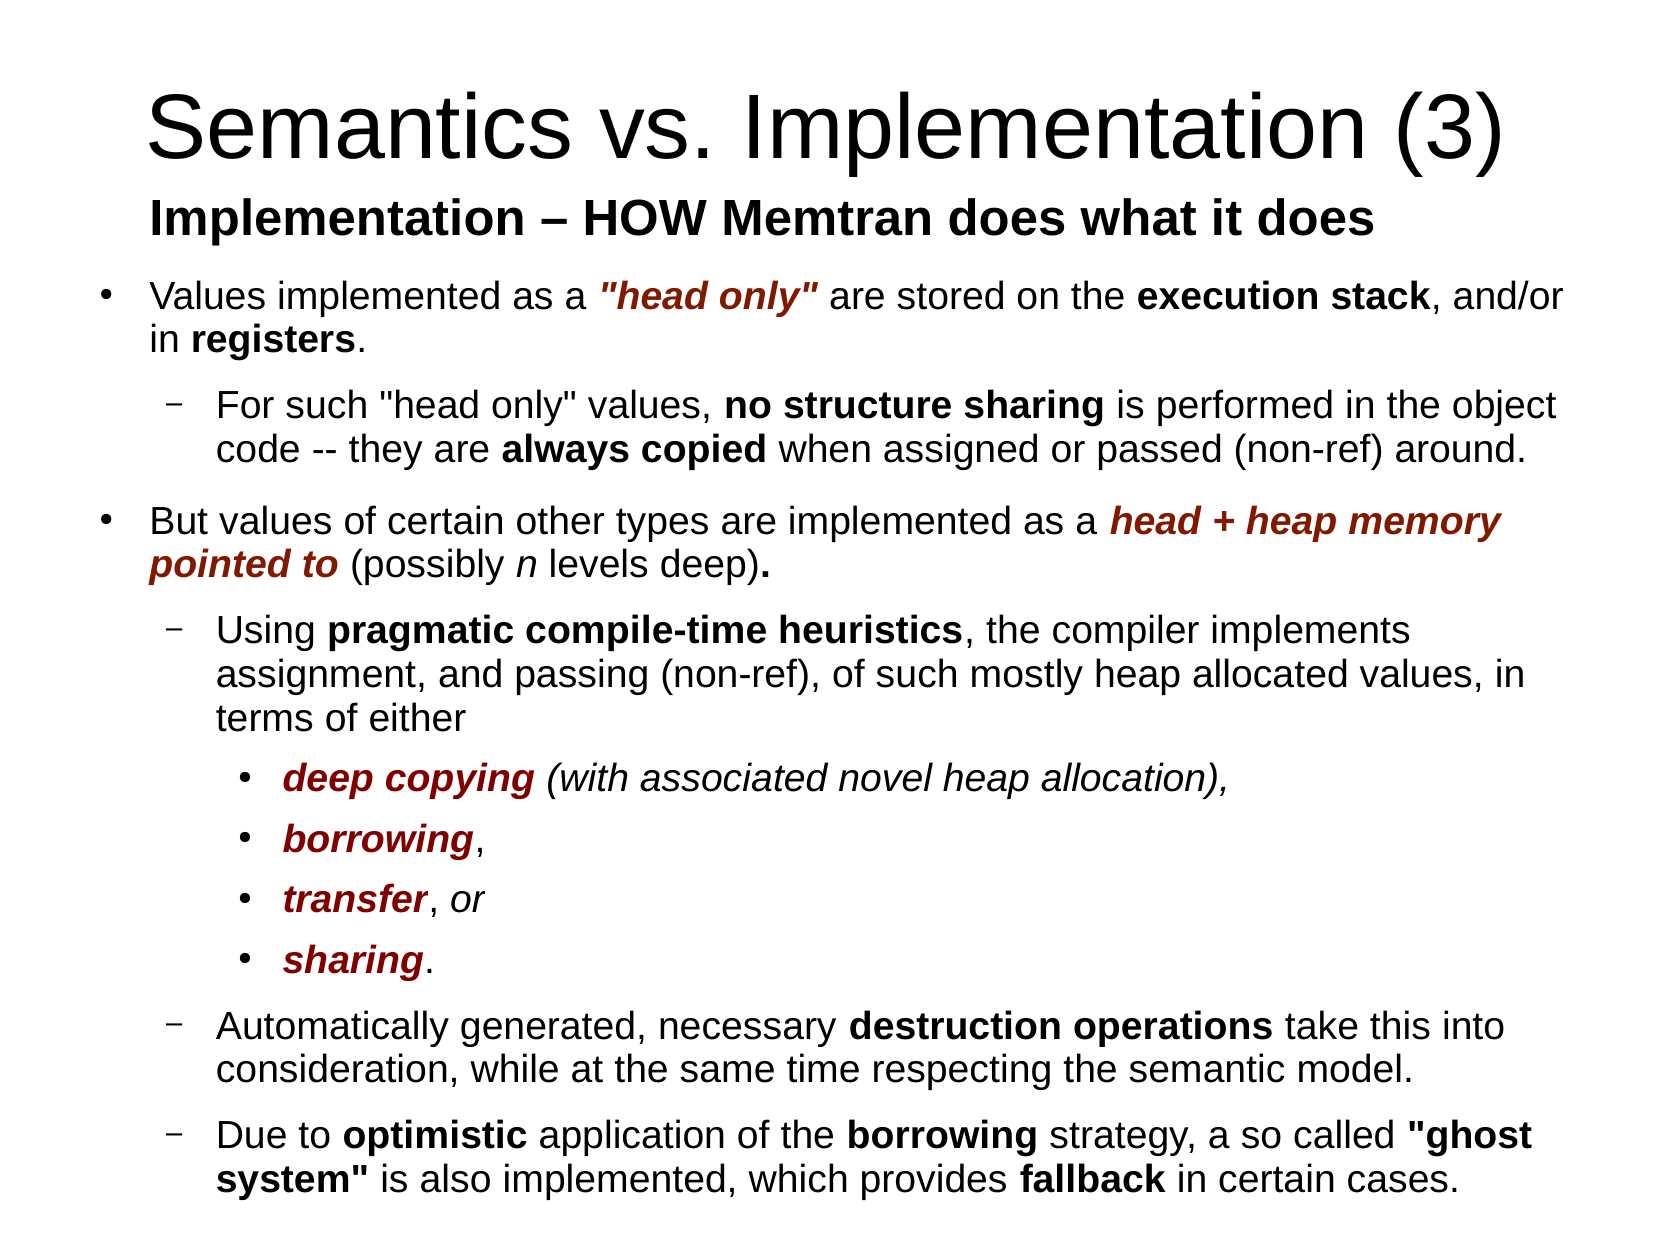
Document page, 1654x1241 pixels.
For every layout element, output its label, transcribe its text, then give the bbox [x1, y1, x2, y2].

list Implementation – HOW Memtran does what it does Values implemented as a "head only" are stored on the execution stack, and/or in registers. For such "head only" values, no structure sharing is performed in the object code -- they are always copied when assigned or passed (non-ref) around. But values of certain other types are implemented as a head + heap memory pointed to (possibly n levels deep). Using pragmatic compile-time heuristics, the compiler implements assignment, and passing (non-ref), of such mostly heap allocated values, in terms of either deep copying (with associated novel heap allocation), borrowing, transfer, or sharing. Automatically generated, necessary destruction operations take this into consideration, while at the same time respecting the semantic model. Due to optimistic application of the borrowing strategy, a so called "ghost system" is also implemented, which provides fallback in certain cases. [82, 188, 1571, 1229]
title Semantics vs. Implementation (3) [82, 23, 1571, 188]
